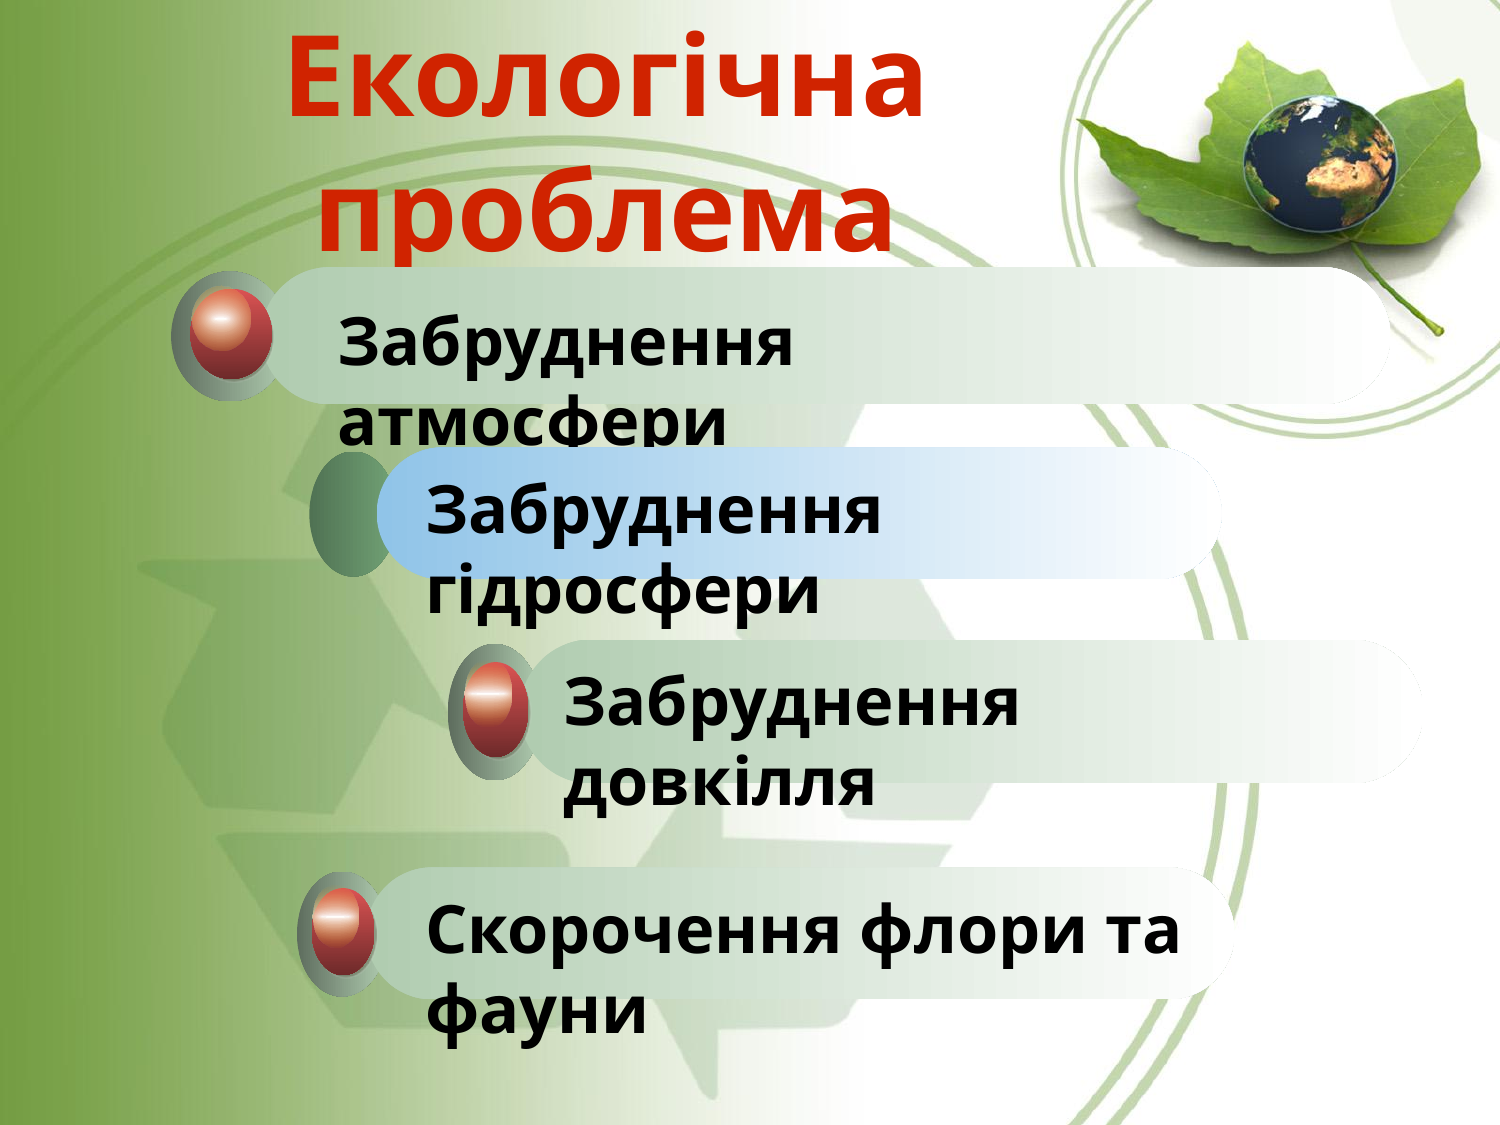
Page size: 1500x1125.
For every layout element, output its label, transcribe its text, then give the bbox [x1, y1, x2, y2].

text_box [296, 867, 1206, 997]
text_box Забруднення атмосфери [322, 291, 1089, 467]
text_box Забруднення довкілля [548, 651, 1316, 827]
text_box Скорочення флори та фауни [409, 879, 1328, 1055]
text_box [552, 639, 1424, 784]
text_box [447, 643, 548, 781]
text_box [1215, 484, 1222, 543]
text_box [309, 447, 1194, 577]
title Екологічна проблема [75, 45, 1138, 233]
text_box [171, 267, 1391, 405]
text_box Забруднення гідросфери [409, 459, 1215, 635]
picture [0, 0, 1500, 1125]
